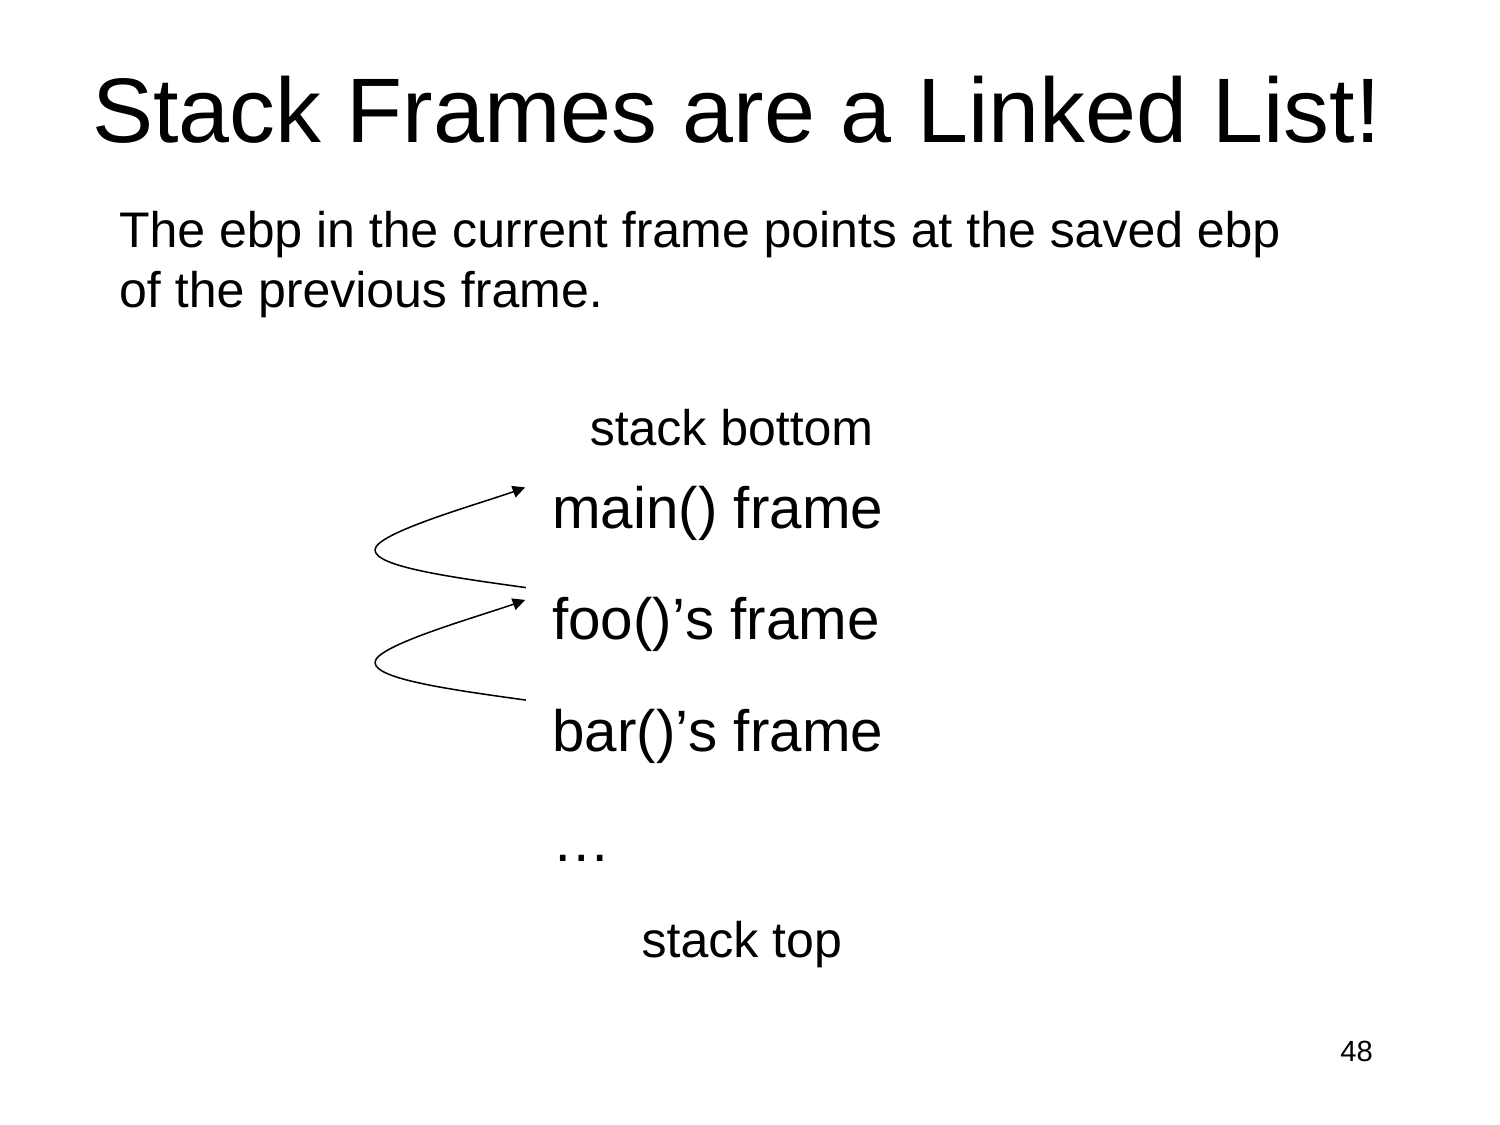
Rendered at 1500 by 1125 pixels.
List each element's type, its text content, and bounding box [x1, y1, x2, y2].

table_cell foo()’s frame [538, 574, 962, 685]
table_cell bar()’s frame [538, 685, 962, 796]
text_box <number> [1074, 1025, 1388, 1101]
table_header main() frame [538, 463, 962, 574]
title Stack Frames are a Linked List! [62, 12, 1413, 201]
text_box stack bottom [575, 387, 889, 463]
table_cell … [538, 796, 962, 907]
text_box stack top [626, 899, 857, 976]
text_box The ebp in the current frame points at the saved ebp of the previous frame. [104, 190, 1313, 326]
